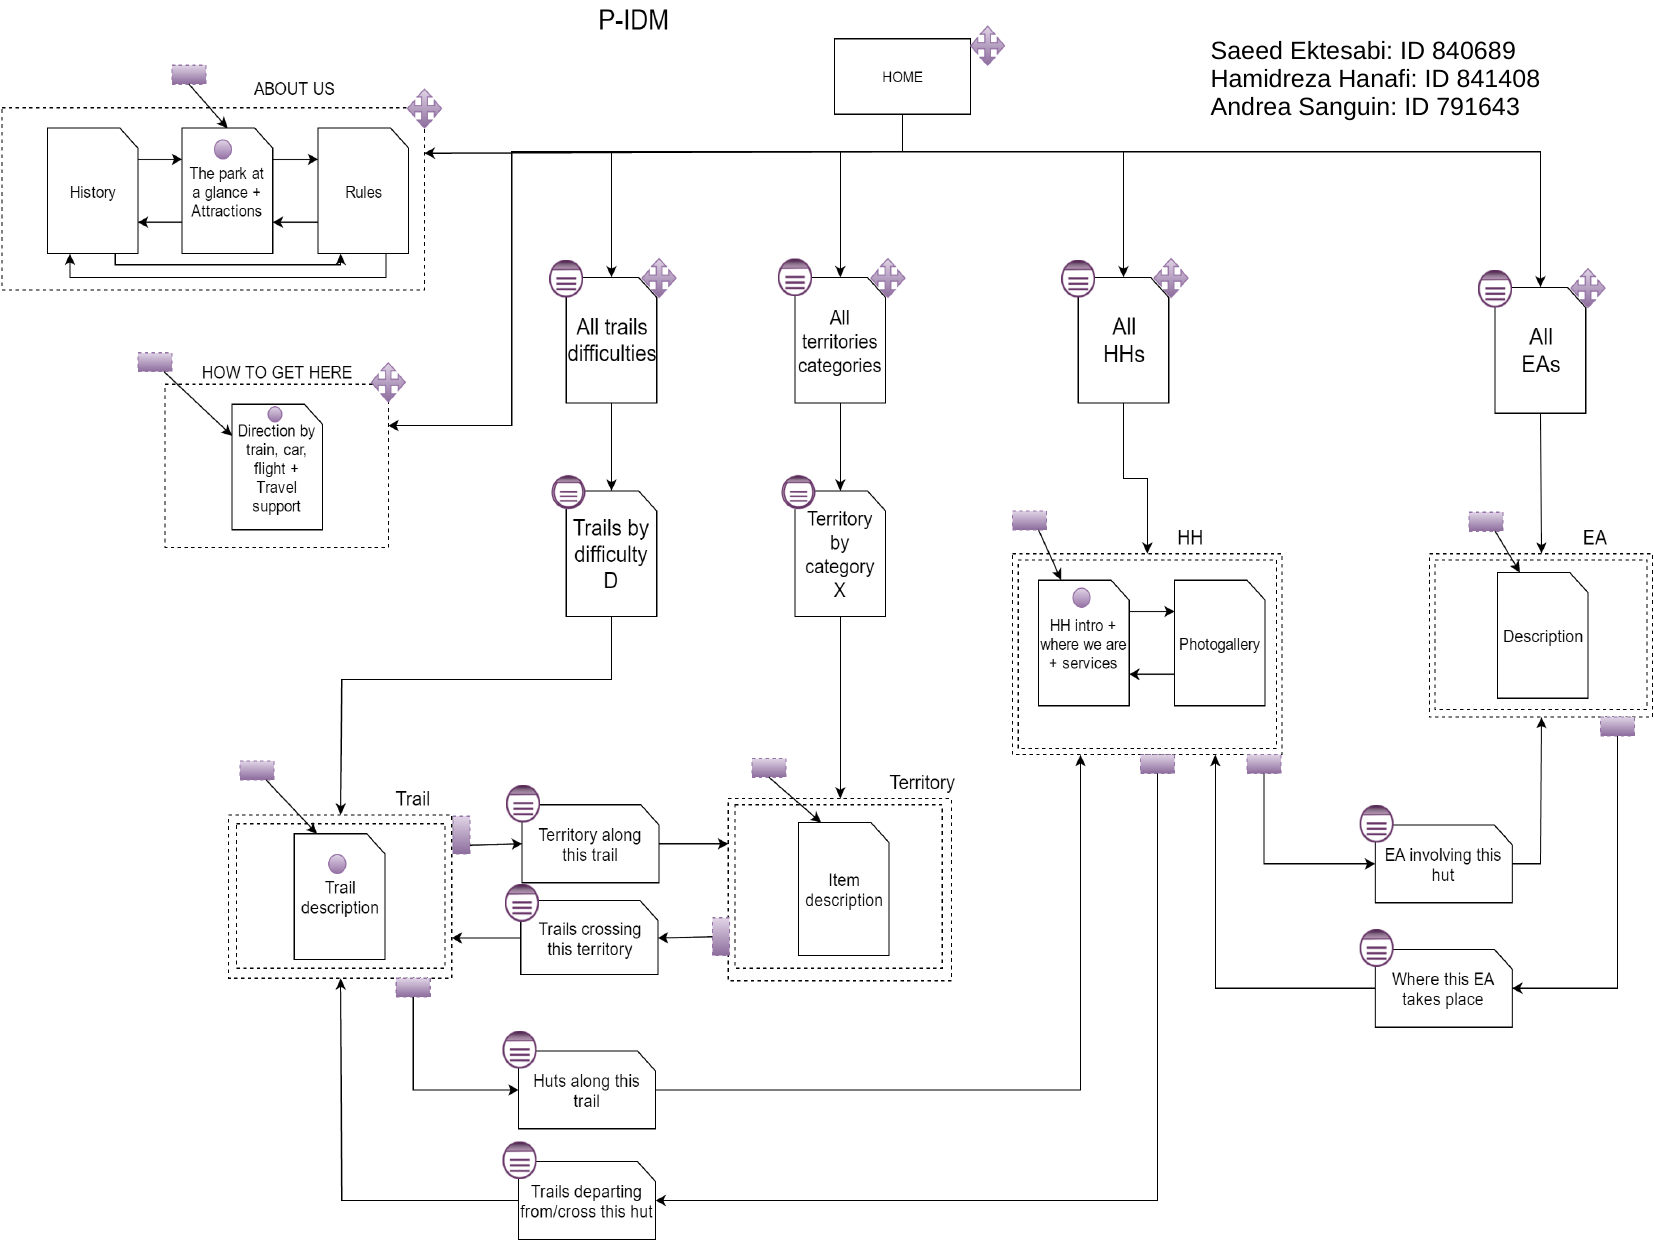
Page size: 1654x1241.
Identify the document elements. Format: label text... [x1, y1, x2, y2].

text_box Saeed Ektesabi: ID 840689 Hamidreza Hanafi: ID 841408 Andrea Sanguin: ID 791643 [1195, 29, 1557, 129]
picture [0, 0, 1654, 1241]
